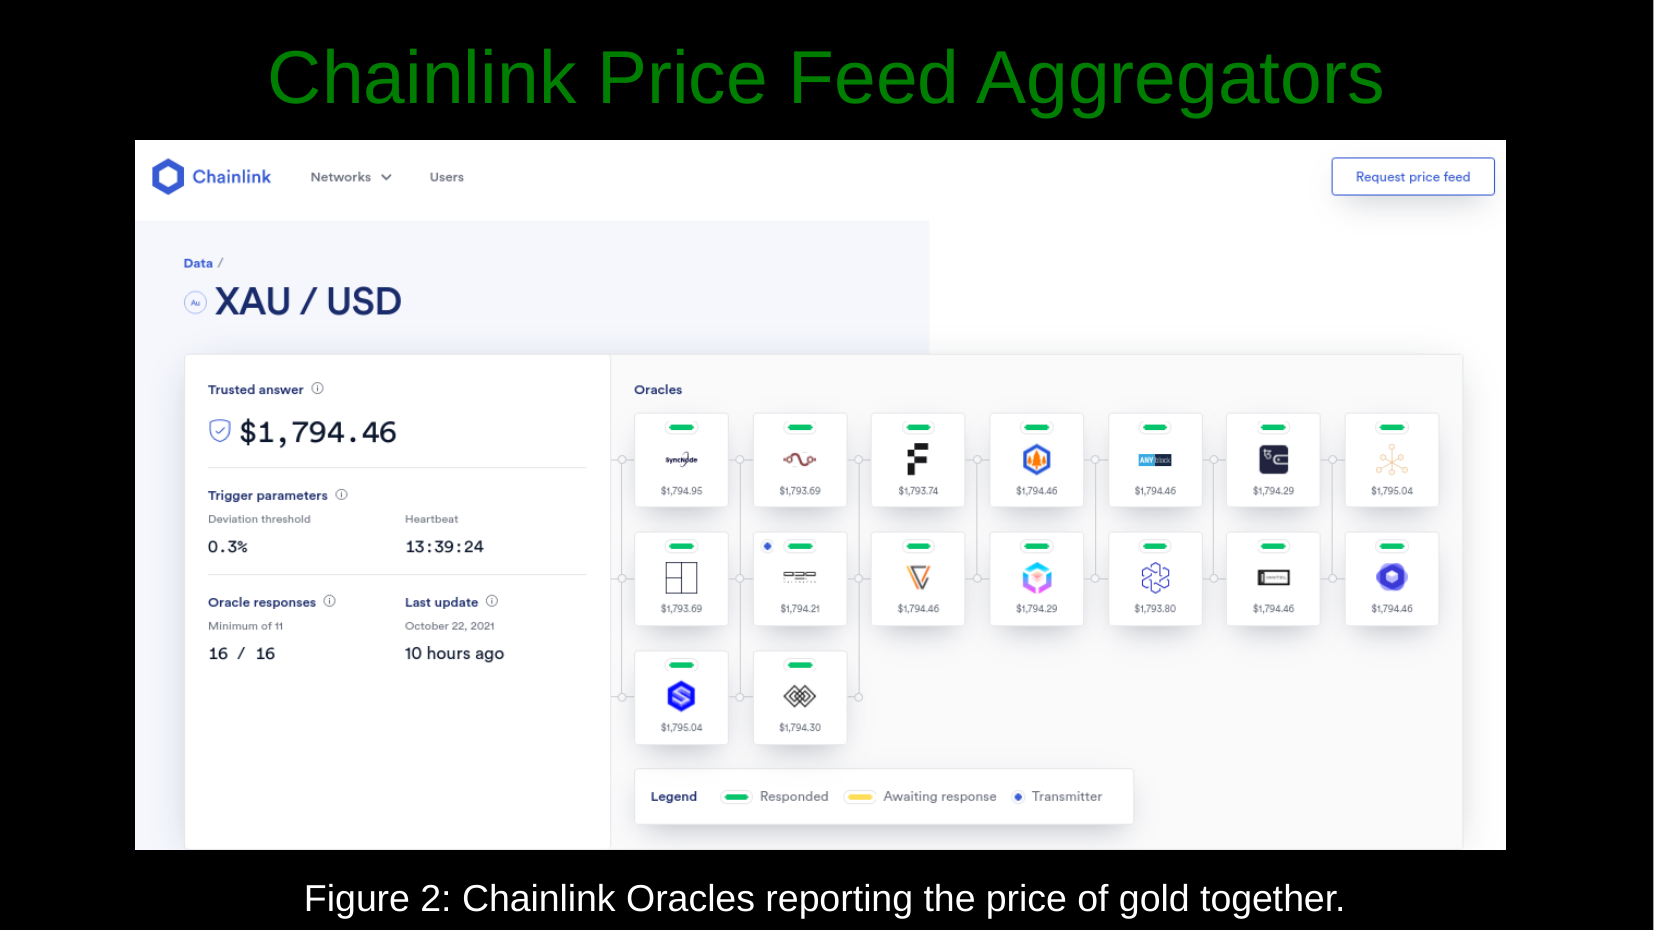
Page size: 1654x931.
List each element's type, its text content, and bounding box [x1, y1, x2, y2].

picture [135, 140, 1506, 850]
title Chainlink Price Feed Aggregators [0, 0, 1654, 156]
text_box Figure 2: Chainlink Oracles reporting the price of gold together. [0, 870, 1651, 931]
